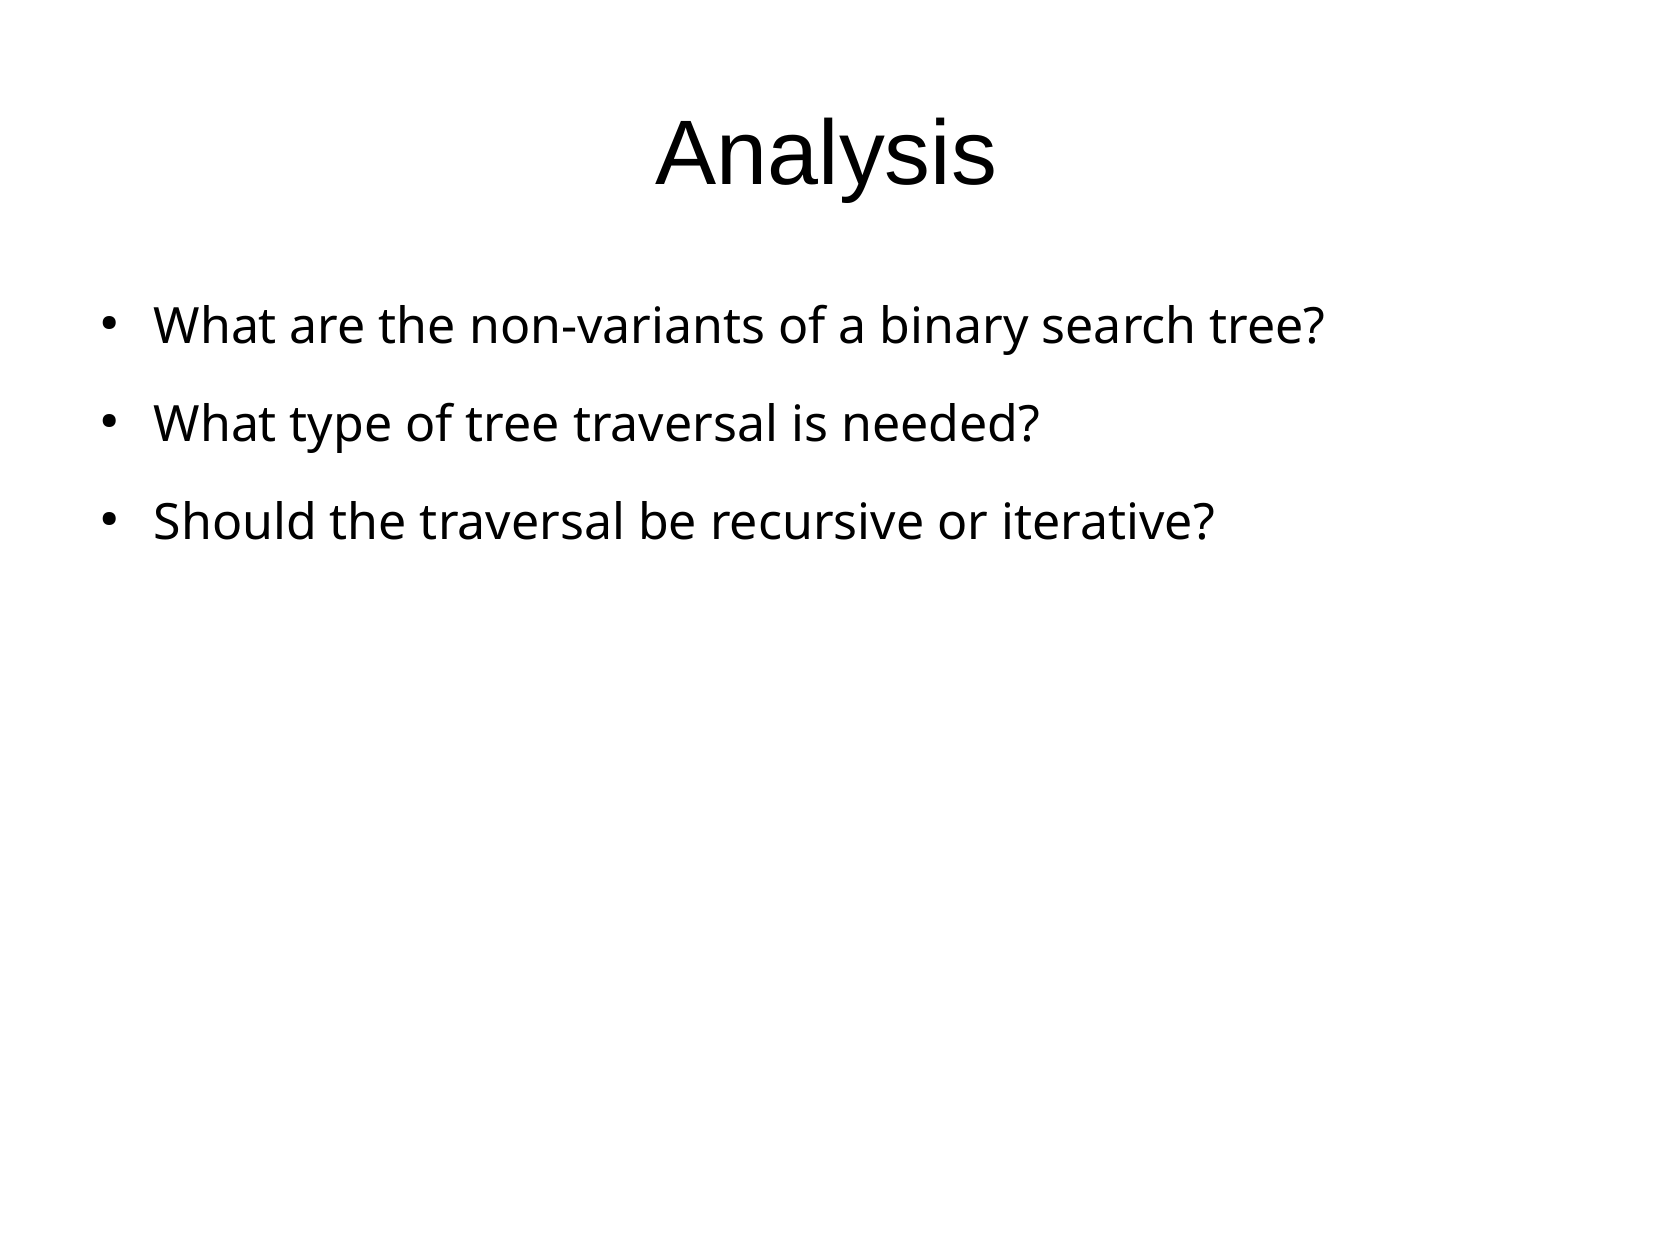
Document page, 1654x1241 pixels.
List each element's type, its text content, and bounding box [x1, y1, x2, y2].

title Analysis [82, 49, 1571, 257]
list What are the non-variants of a binary search tree? What type of tree traversal is needed? Should the traversal be recursive or iterative? [82, 290, 1571, 1010]
